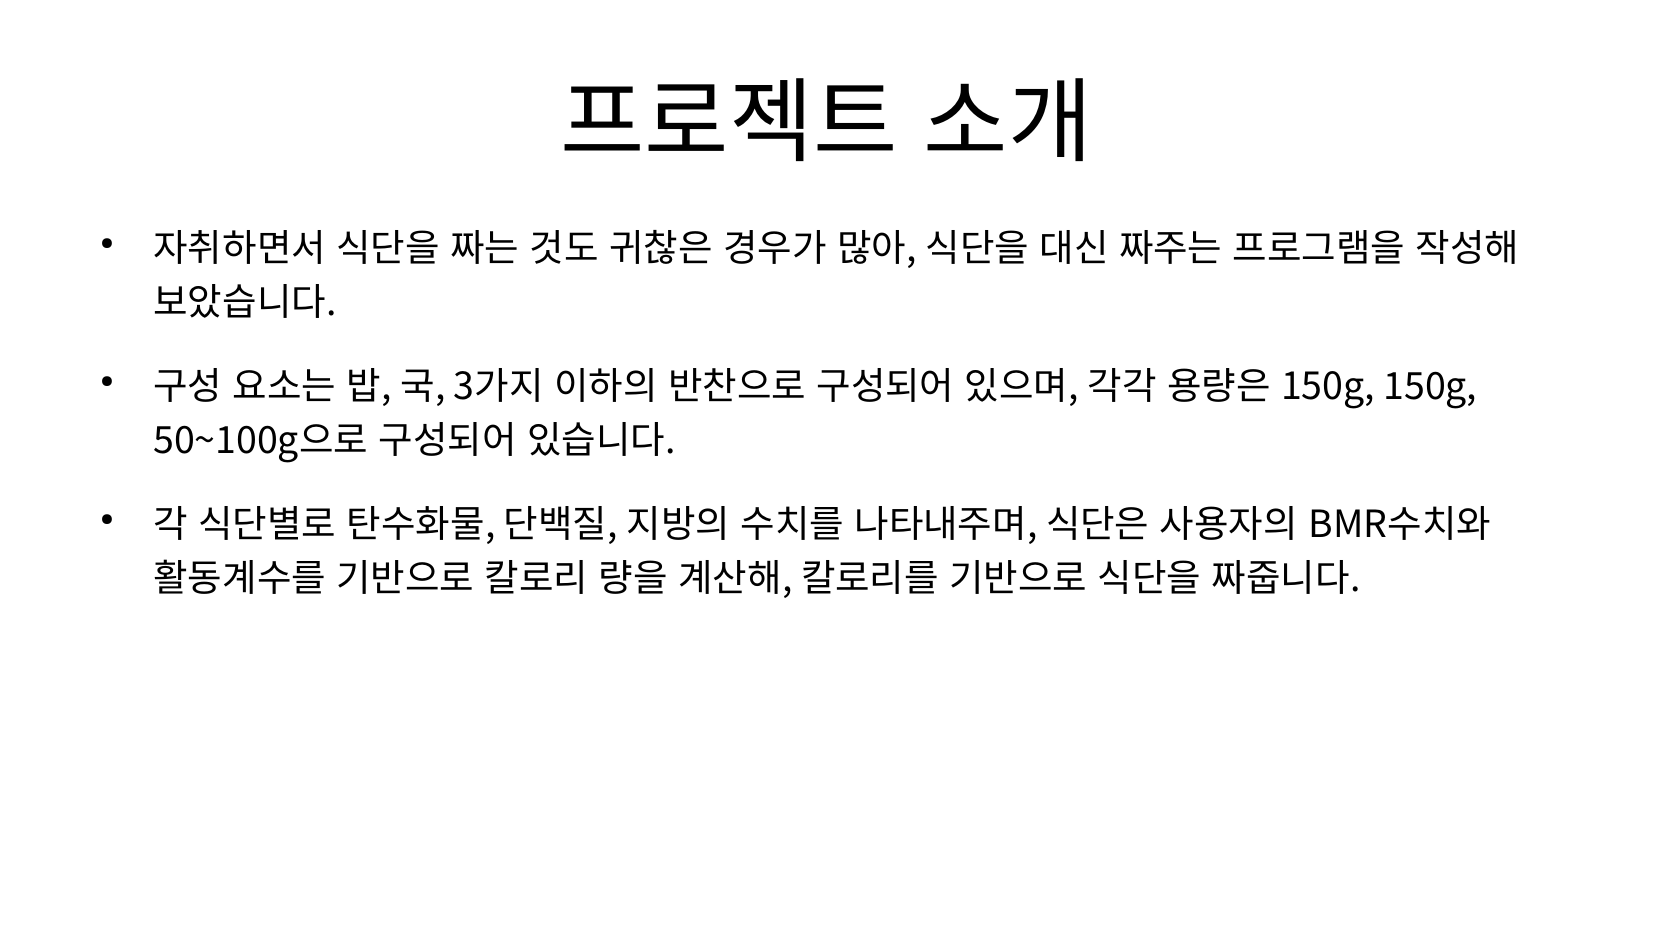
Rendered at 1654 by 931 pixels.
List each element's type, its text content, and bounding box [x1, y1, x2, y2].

list 자취하면서 식단을 짜는 것도 귀찮은 경우가 많아, 식단을 대신 짜주는 프로그램을 작성해 보았습니다. 구성 요소는 밥, 국, 3가지 이하의 반찬으로 구성되어 있으며, 각각 용량은 150g, 150g, 50~100g으로 구성되어 있습니다. 각 식단별로 탄수화물, 단백질, 지방의 수치를 나타내주며, 식단은 사용자의 BMR수치와 활동계수를 기반으로 칼로리 량을 계산해, 칼로리를 기반으로 식단을 짜줍니다. [82, 217, 1571, 758]
title 프로젝트 소개 [82, 37, 1571, 193]
